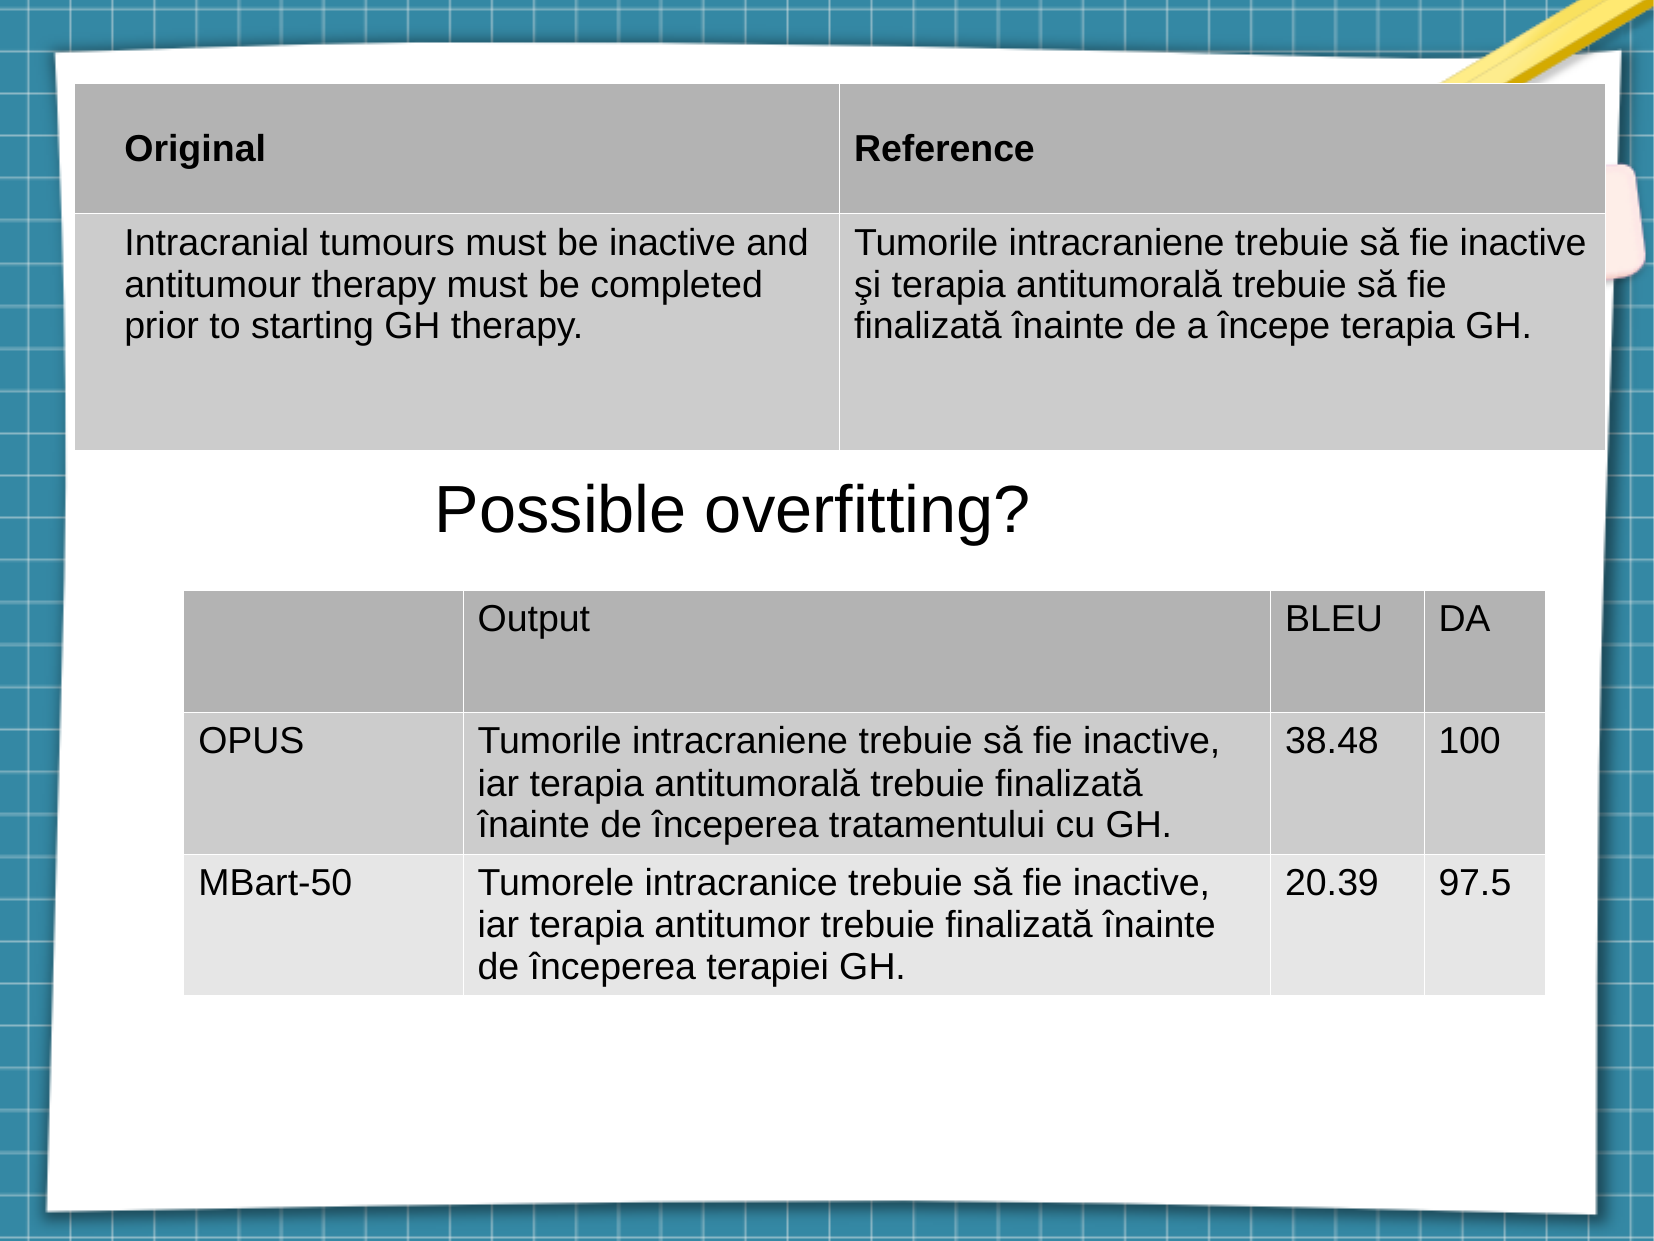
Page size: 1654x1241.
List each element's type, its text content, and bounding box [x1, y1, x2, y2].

table_cell Tumorele intracranice trebuie să fie inactive, iar terapia antitumor trebuie finalizată înainte de începerea terapiei GH. [464, 855, 1270, 995]
table_cell MBart-50 [184, 855, 463, 995]
picture [0, 0, 1654, 1241]
table_cell 20.39 [1271, 855, 1424, 995]
table_cell OPUS [184, 713, 463, 854]
table_header DA [1425, 591, 1545, 712]
table_cell Intracranial tumours must be inactive and antitumour therapy must be completed prior to starting GH therapy. [75, 214, 839, 450]
table_cell 97.5 [1425, 855, 1545, 995]
table_header BLEU [1271, 591, 1424, 712]
table_cell 100 [1425, 713, 1545, 854]
table_cell 38.48 [1271, 713, 1424, 854]
table_header Output [464, 591, 1270, 712]
table_cell Tumorile intracraniene trebuie să fie inactive şi terapia antitumorală trebuie să fie finalizată înainte de a începe terapia GH. [840, 214, 1605, 450]
table_header Reference [840, 84, 1605, 213]
text_box Possible overfitting? [420, 465, 1456, 555]
table_header Original [75, 84, 839, 213]
table_header [184, 591, 463, 712]
table_cell Tumorile intracraniene trebuie să fie inactive, iar terapia antitumorală trebuie finalizată înainte de începerea tratamentului cu GH. [464, 713, 1270, 854]
